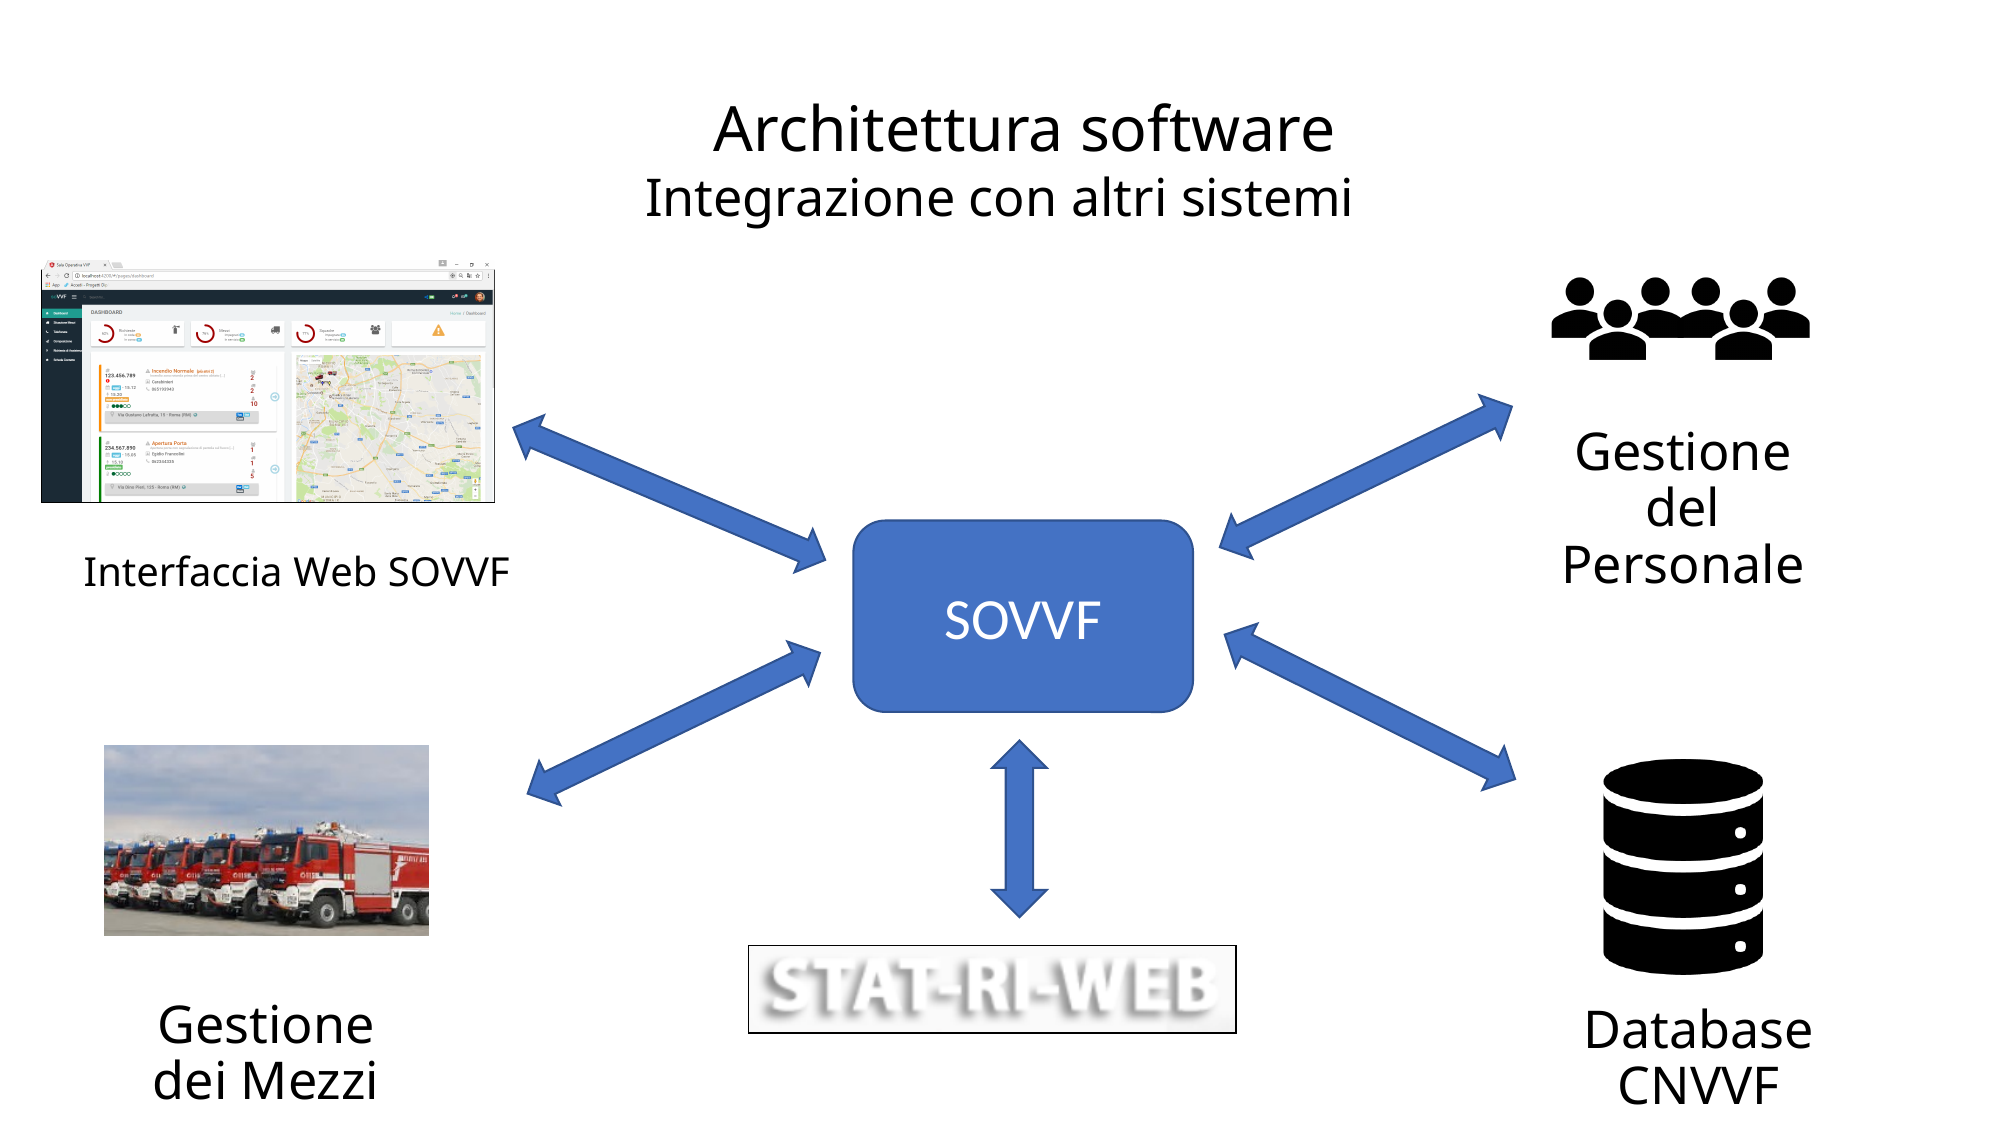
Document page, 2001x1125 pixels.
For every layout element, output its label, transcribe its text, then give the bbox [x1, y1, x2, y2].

text_box Integrazione con altri sistemi [249, 158, 1750, 241]
text_box [1224, 623, 1516, 791]
text_box Gestione dei Mezzi [114, 991, 419, 1074]
text_box Interfaccia Web SOVVF [38, 532, 556, 615]
picture [1546, 730, 1820, 996]
picture [41, 260, 495, 503]
text_box [527, 641, 820, 805]
text_box Gestione del Personale [1531, 418, 1835, 501]
picture [749, 946, 1236, 1033]
text_box SOVVF [853, 520, 1194, 712]
text_box [1219, 395, 1512, 559]
picture [104, 745, 429, 936]
picture [1542, 244, 1819, 395]
text_box Database CNVVF [1546, 996, 1851, 1079]
text_box [992, 740, 1047, 918]
text_box [513, 415, 826, 573]
text_box Architettura software [275, 90, 1776, 173]
